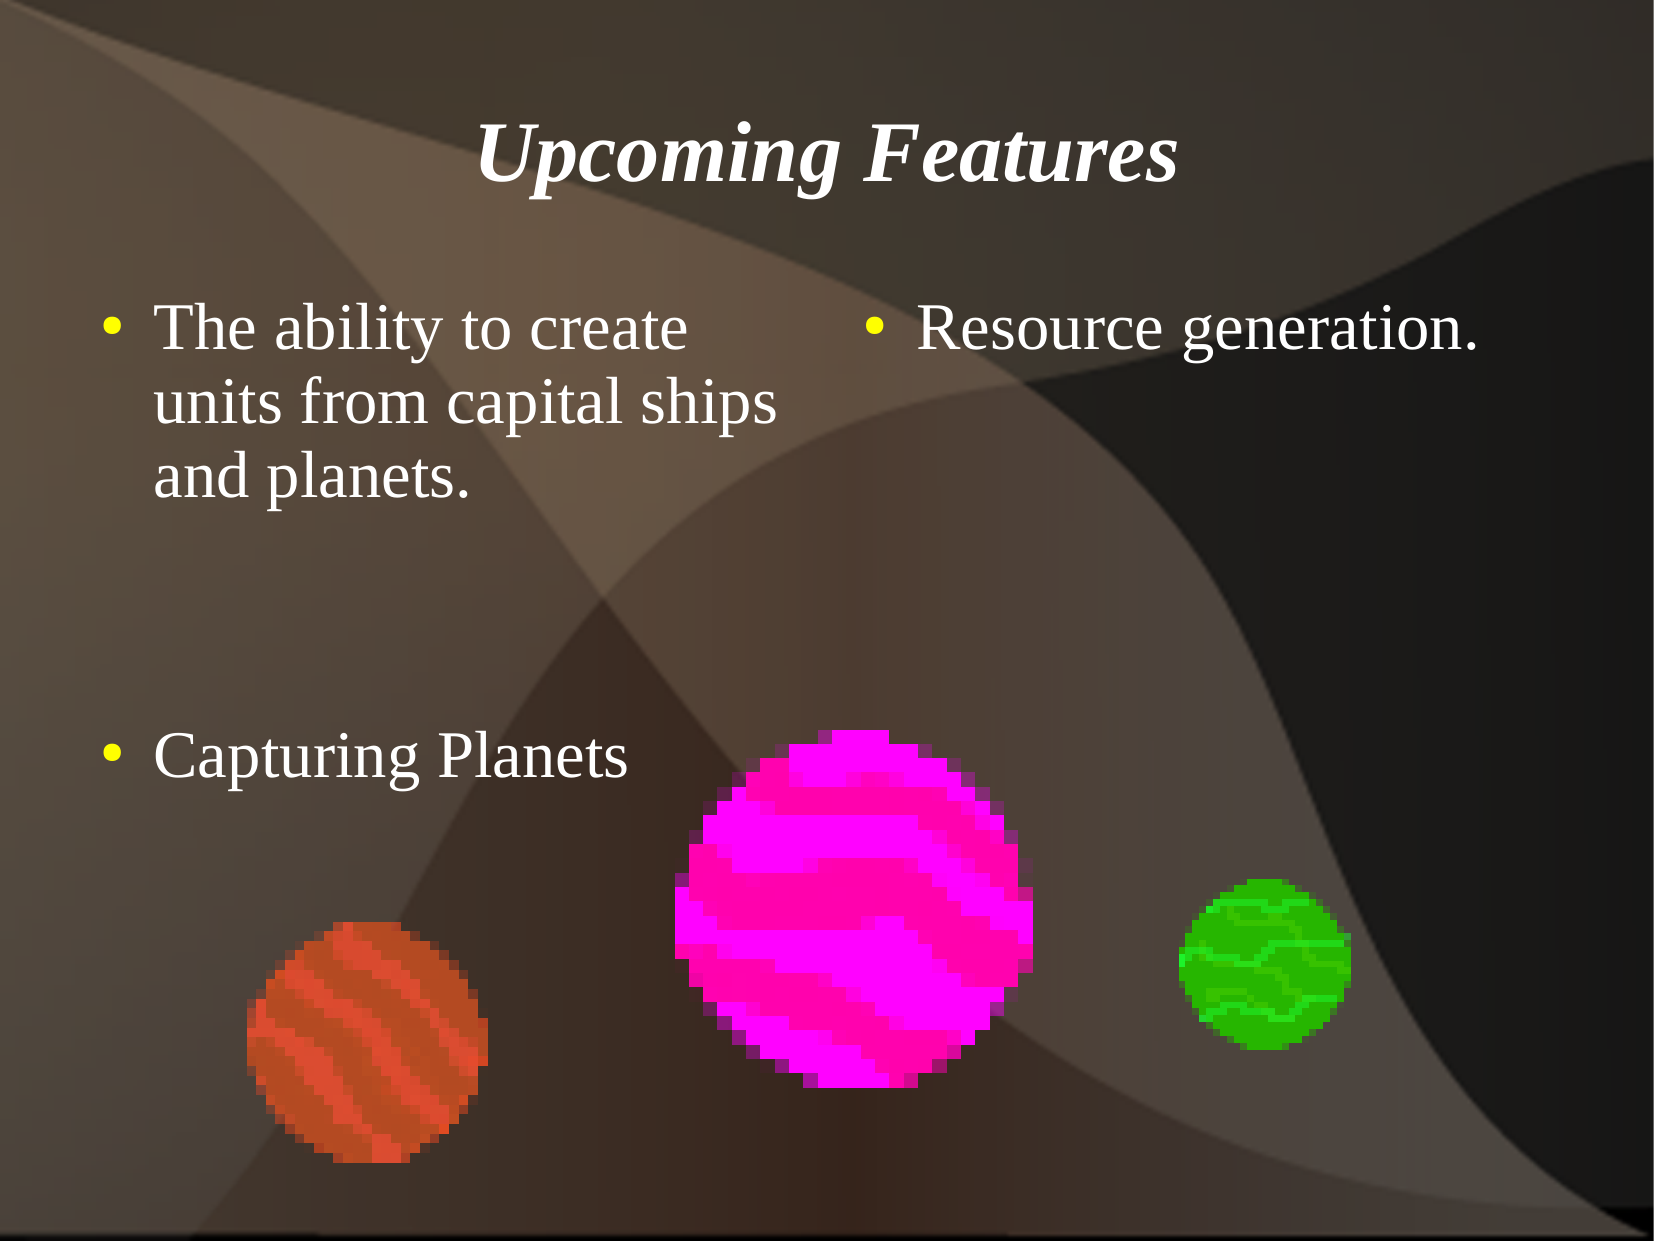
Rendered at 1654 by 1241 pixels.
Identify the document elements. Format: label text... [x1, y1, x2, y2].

list Capturing Planets [82, 717, 809, 1109]
picture [0, 0, 1654, 1241]
title Upcoming Features [82, 49, 1571, 257]
list The ability to create units from capital ships and planets. [82, 290, 809, 681]
list Resource generation. [845, 290, 1572, 681]
